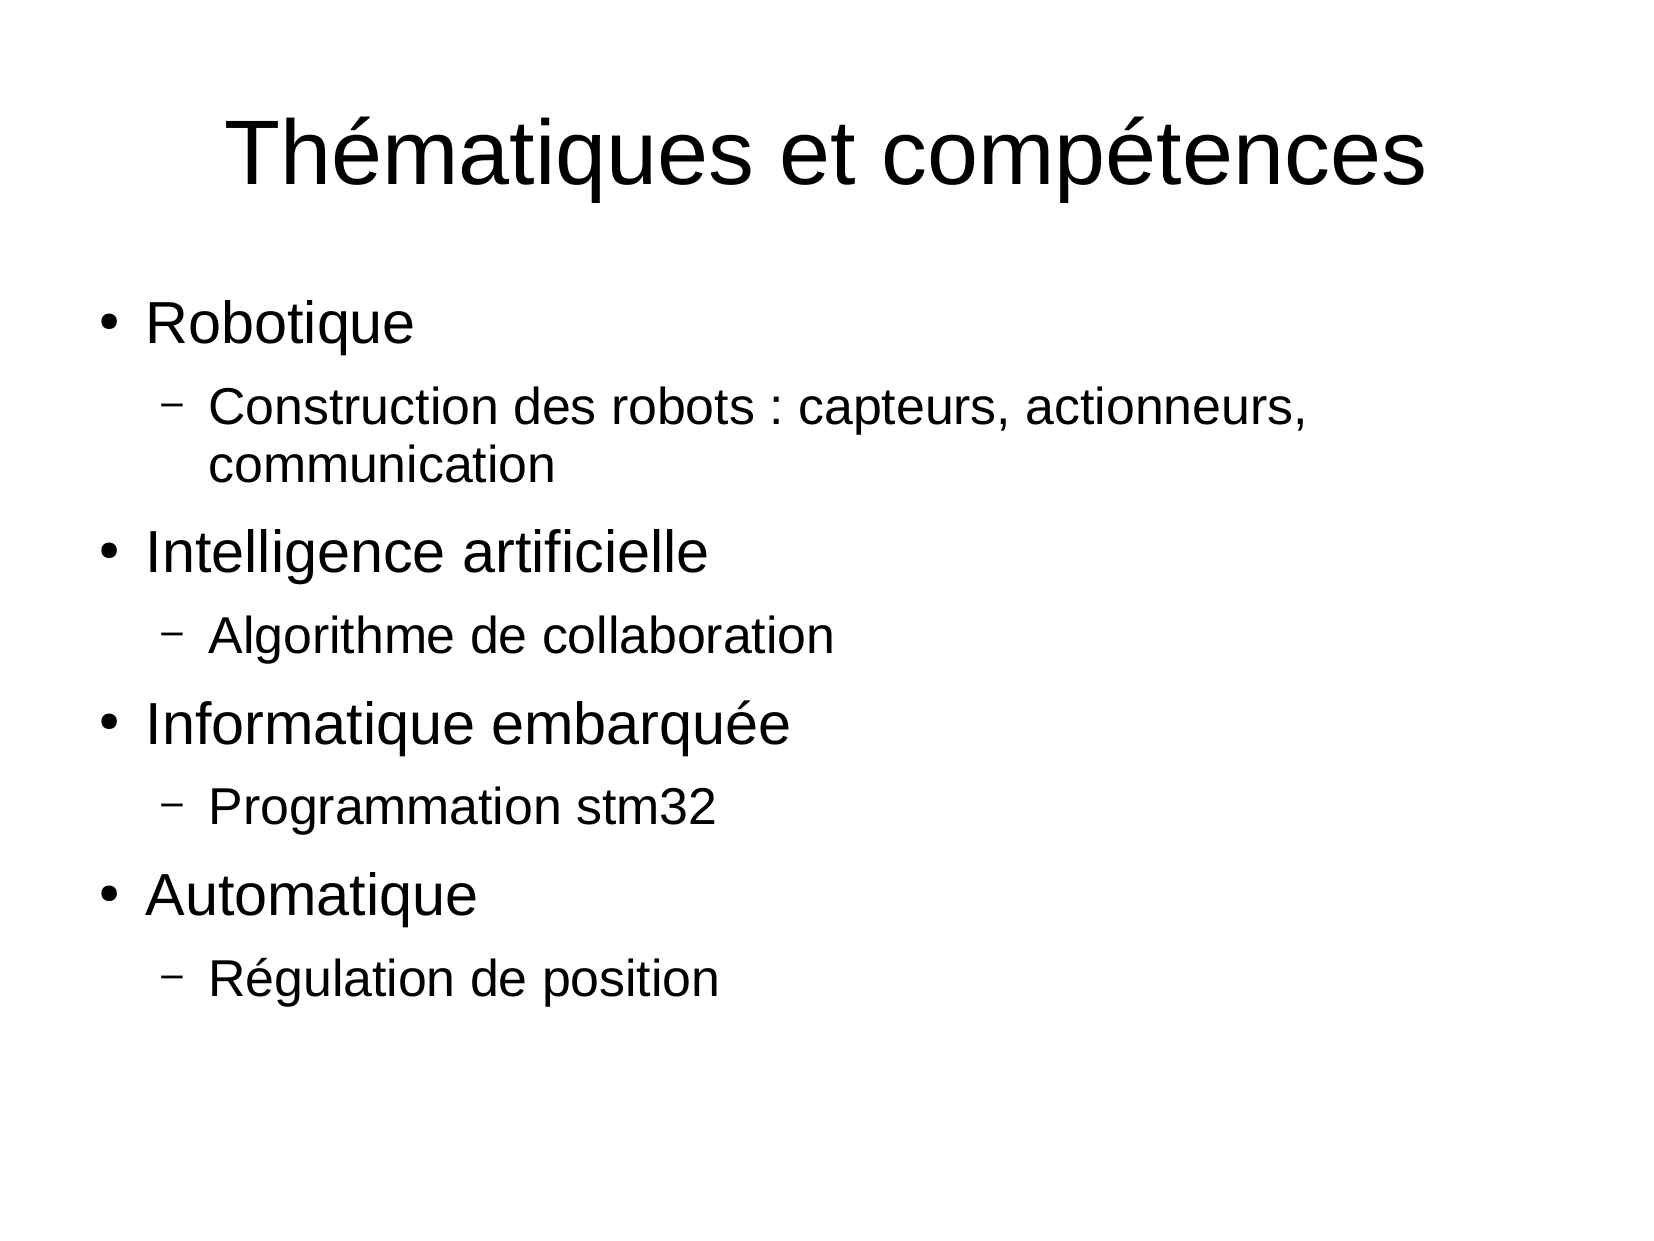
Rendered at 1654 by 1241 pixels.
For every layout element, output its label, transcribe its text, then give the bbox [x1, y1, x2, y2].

list Robotique Construction des robots : capteurs, actionneurs, communication Intelligence artificielle Algorithme de collaboration Informatique embarquée Programmation stm32 Automatique Régulation de position [82, 290, 1571, 1010]
title Thématiques et compétences [82, 49, 1571, 257]
